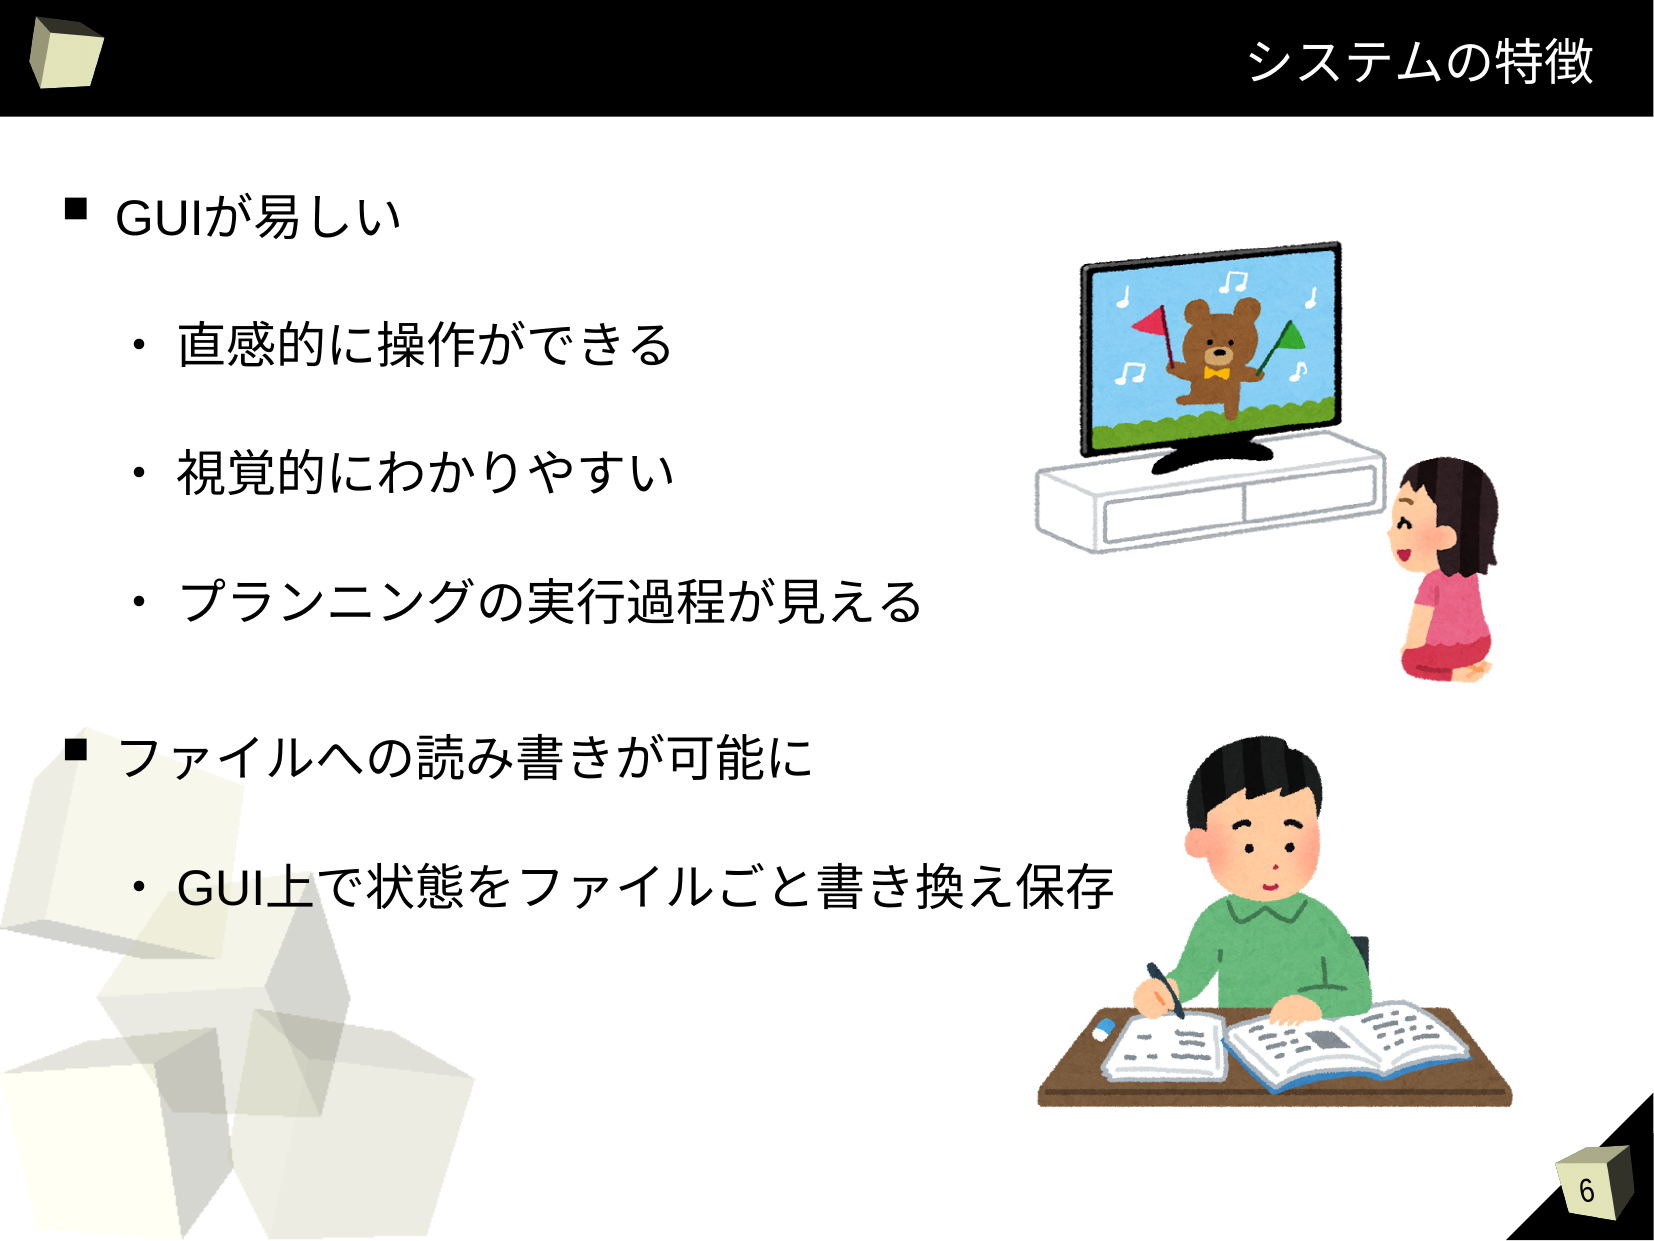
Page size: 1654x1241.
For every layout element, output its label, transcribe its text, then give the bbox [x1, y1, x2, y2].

list ファイルへの読み書きが可能に ・ GUI上で状態をファイルごと書き換え保存 [44, 718, 1611, 1214]
list GUIが易しい ・ 直感的に操作ができる ・ 視覚的にわかりやすい ・ プランニングの実行過程が見える [44, 177, 1611, 672]
picture [1027, 224, 1508, 698]
picture [0, 726, 477, 1241]
title システムの特徴 [118, 0, 1595, 119]
picture [1026, 706, 1524, 1146]
